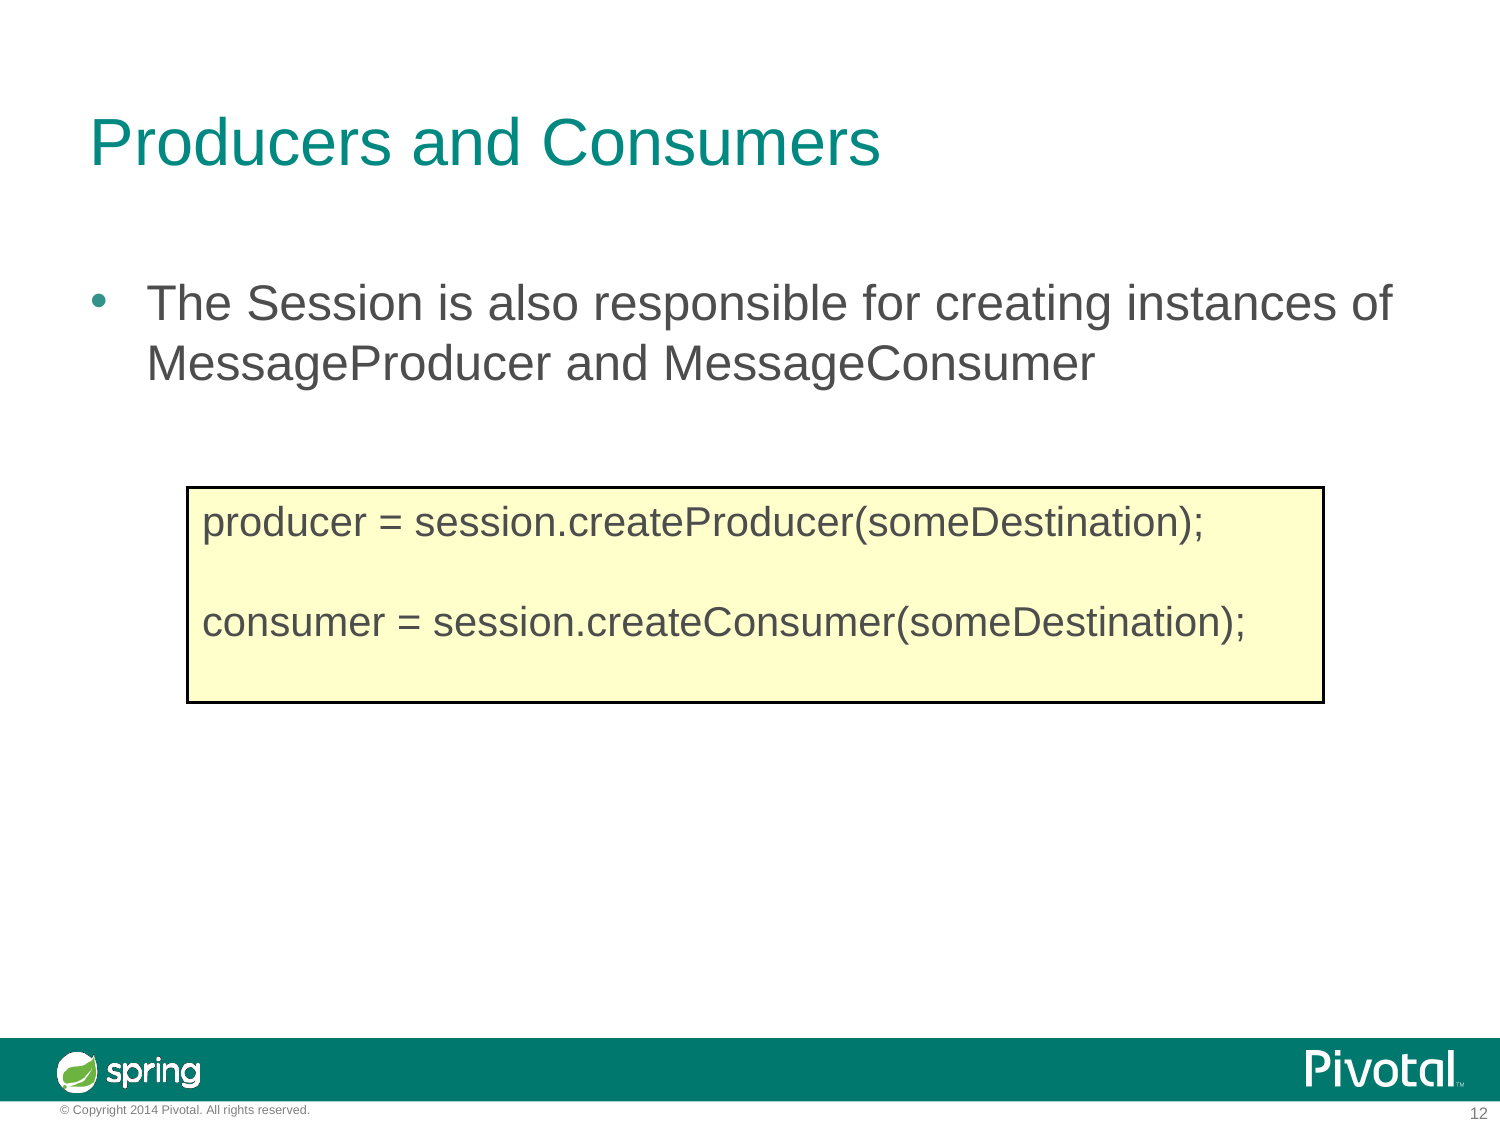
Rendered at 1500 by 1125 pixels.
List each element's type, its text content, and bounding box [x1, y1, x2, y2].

list The Session is also responsible for creating instances of MessageProducer and MessageConsumer [75, 262, 1426, 1005]
picture [32, 1041, 210, 1103]
picture [1306, 1050, 1464, 1087]
text_box producer = session.createProducer(someDestination); consumer = session.createConsumer(someDestination); [187, 487, 1324, 703]
title Producers and Consumers [75, 44, 1426, 233]
